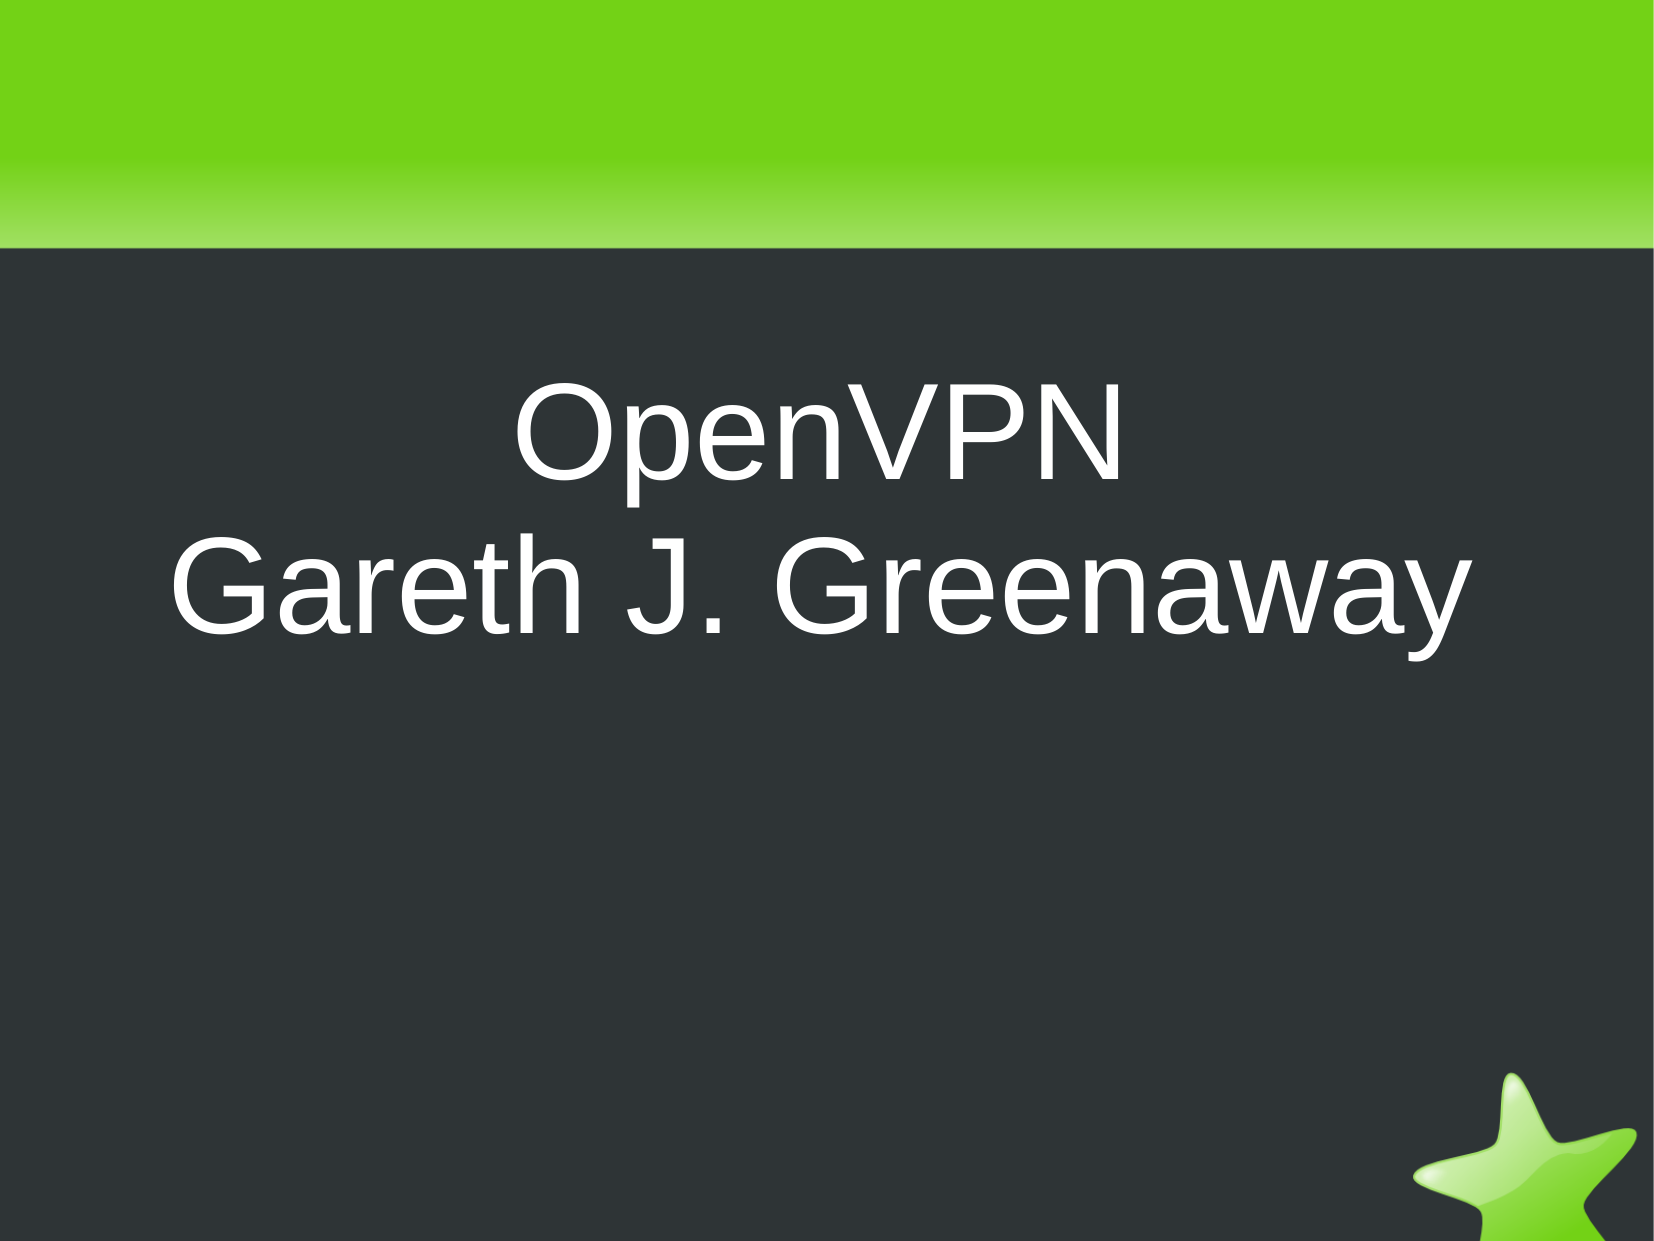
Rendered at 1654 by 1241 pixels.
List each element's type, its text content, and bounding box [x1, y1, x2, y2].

subtitle OpenVPN Gareth J. Greenaway [76, 36, 1565, 1102]
picture [0, 0, 1654, 1241]
